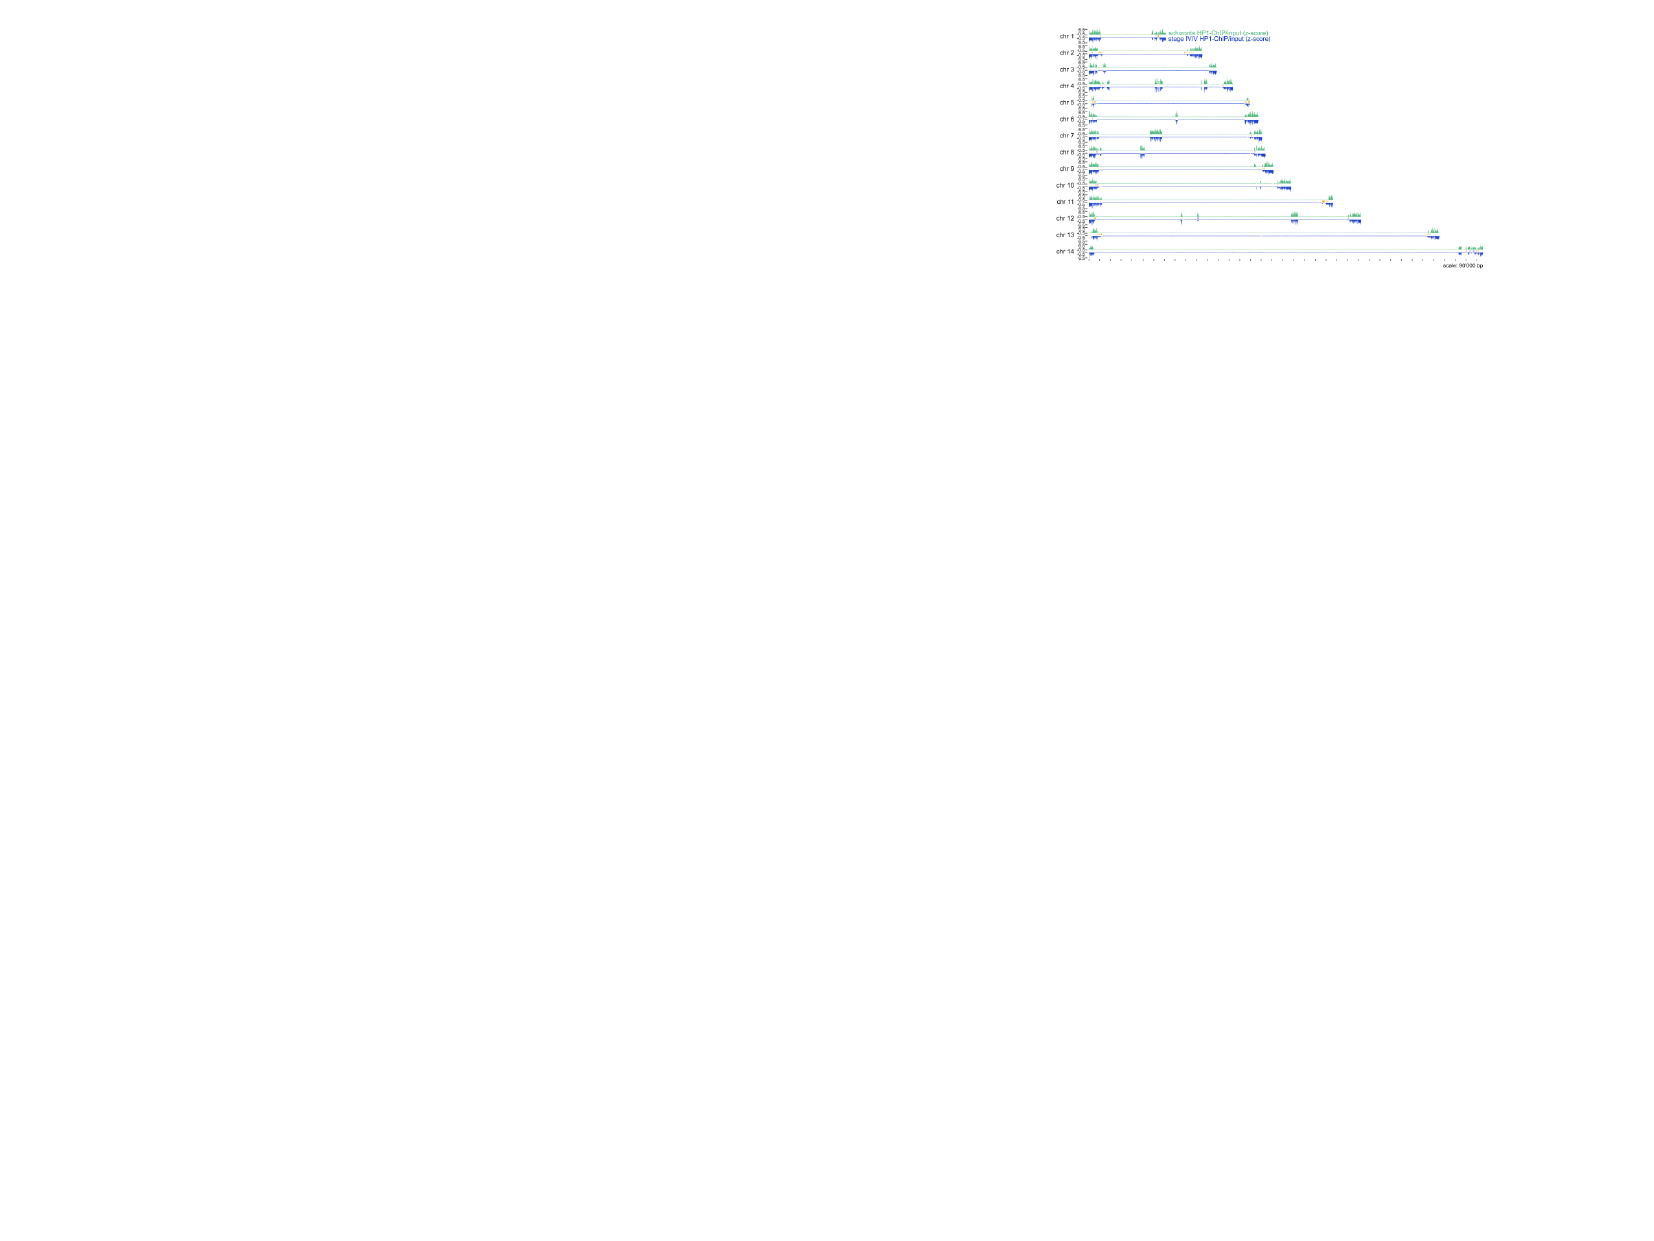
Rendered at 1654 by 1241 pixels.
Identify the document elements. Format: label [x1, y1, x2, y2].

picture [1051, 23, 1489, 277]
